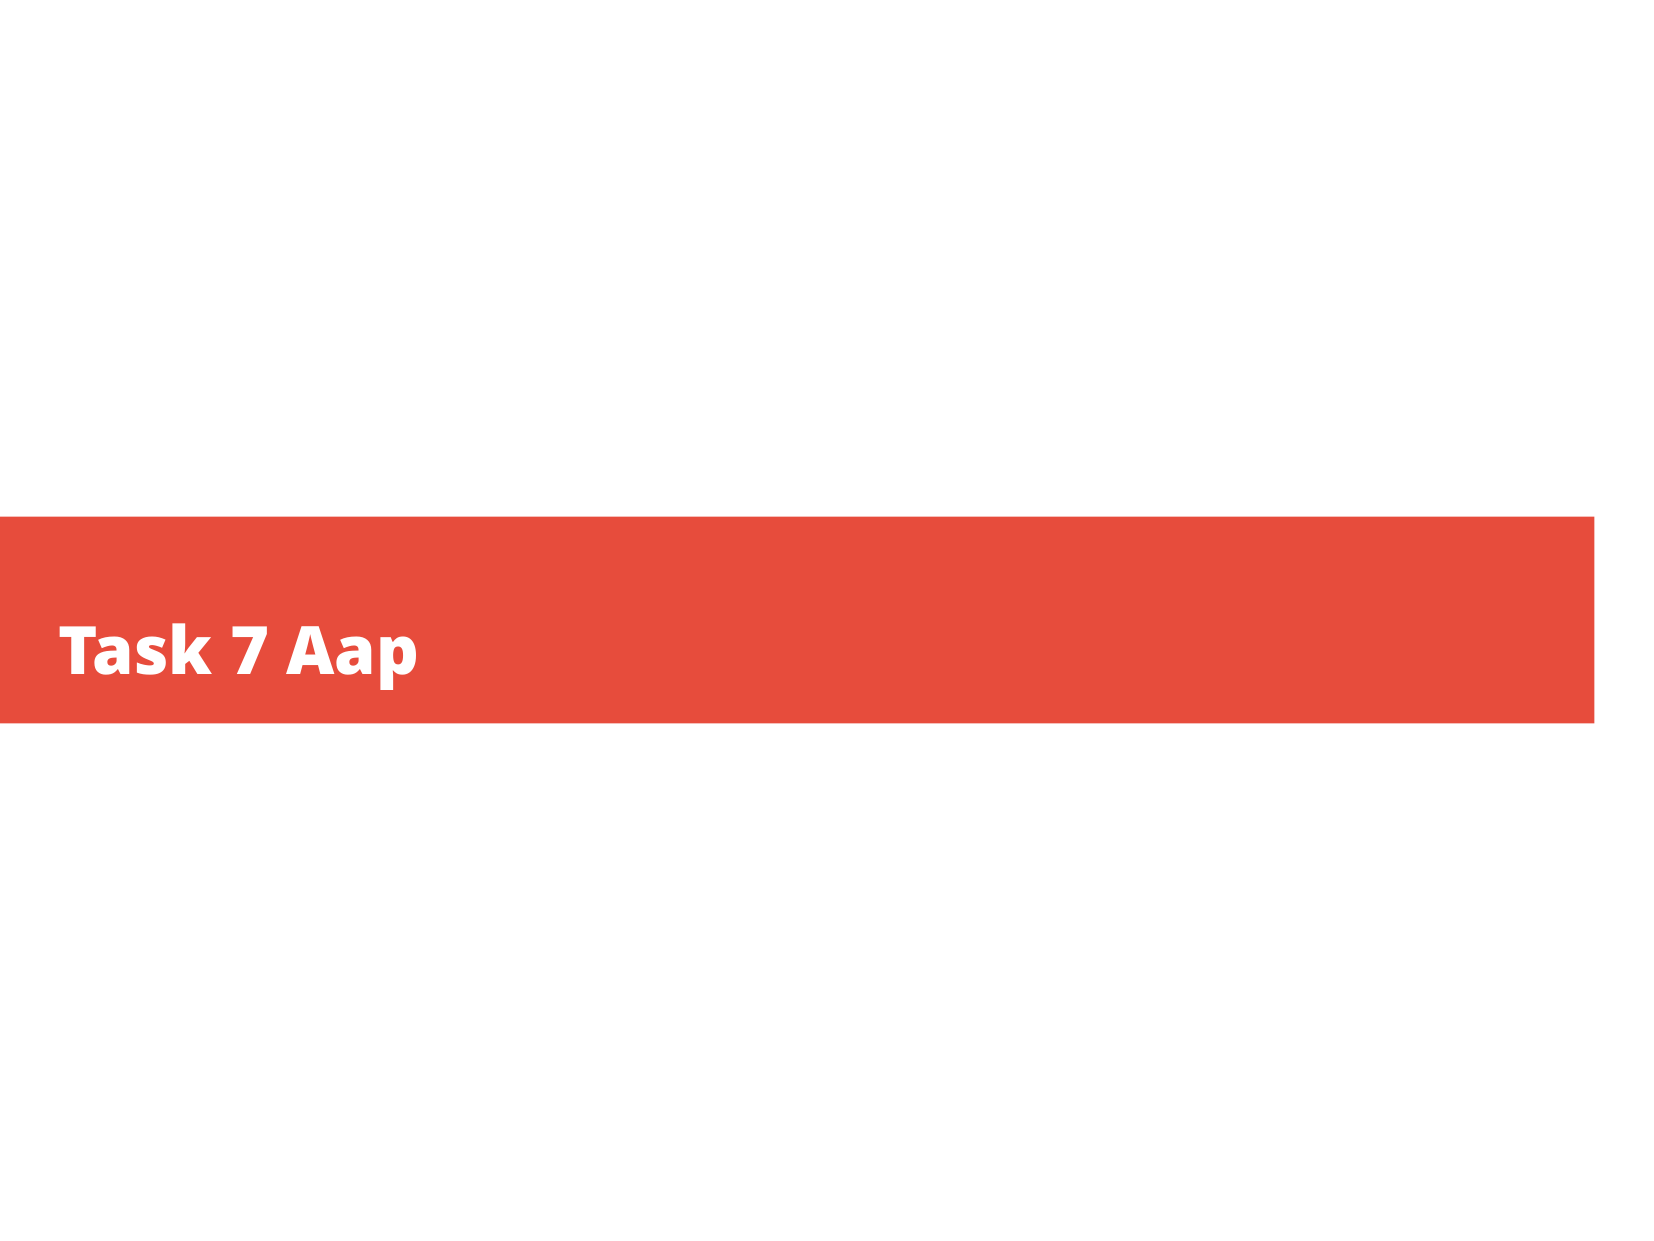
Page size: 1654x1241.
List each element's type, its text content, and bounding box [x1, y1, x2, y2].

title Task 7 Aap [59, 546, 1595, 694]
